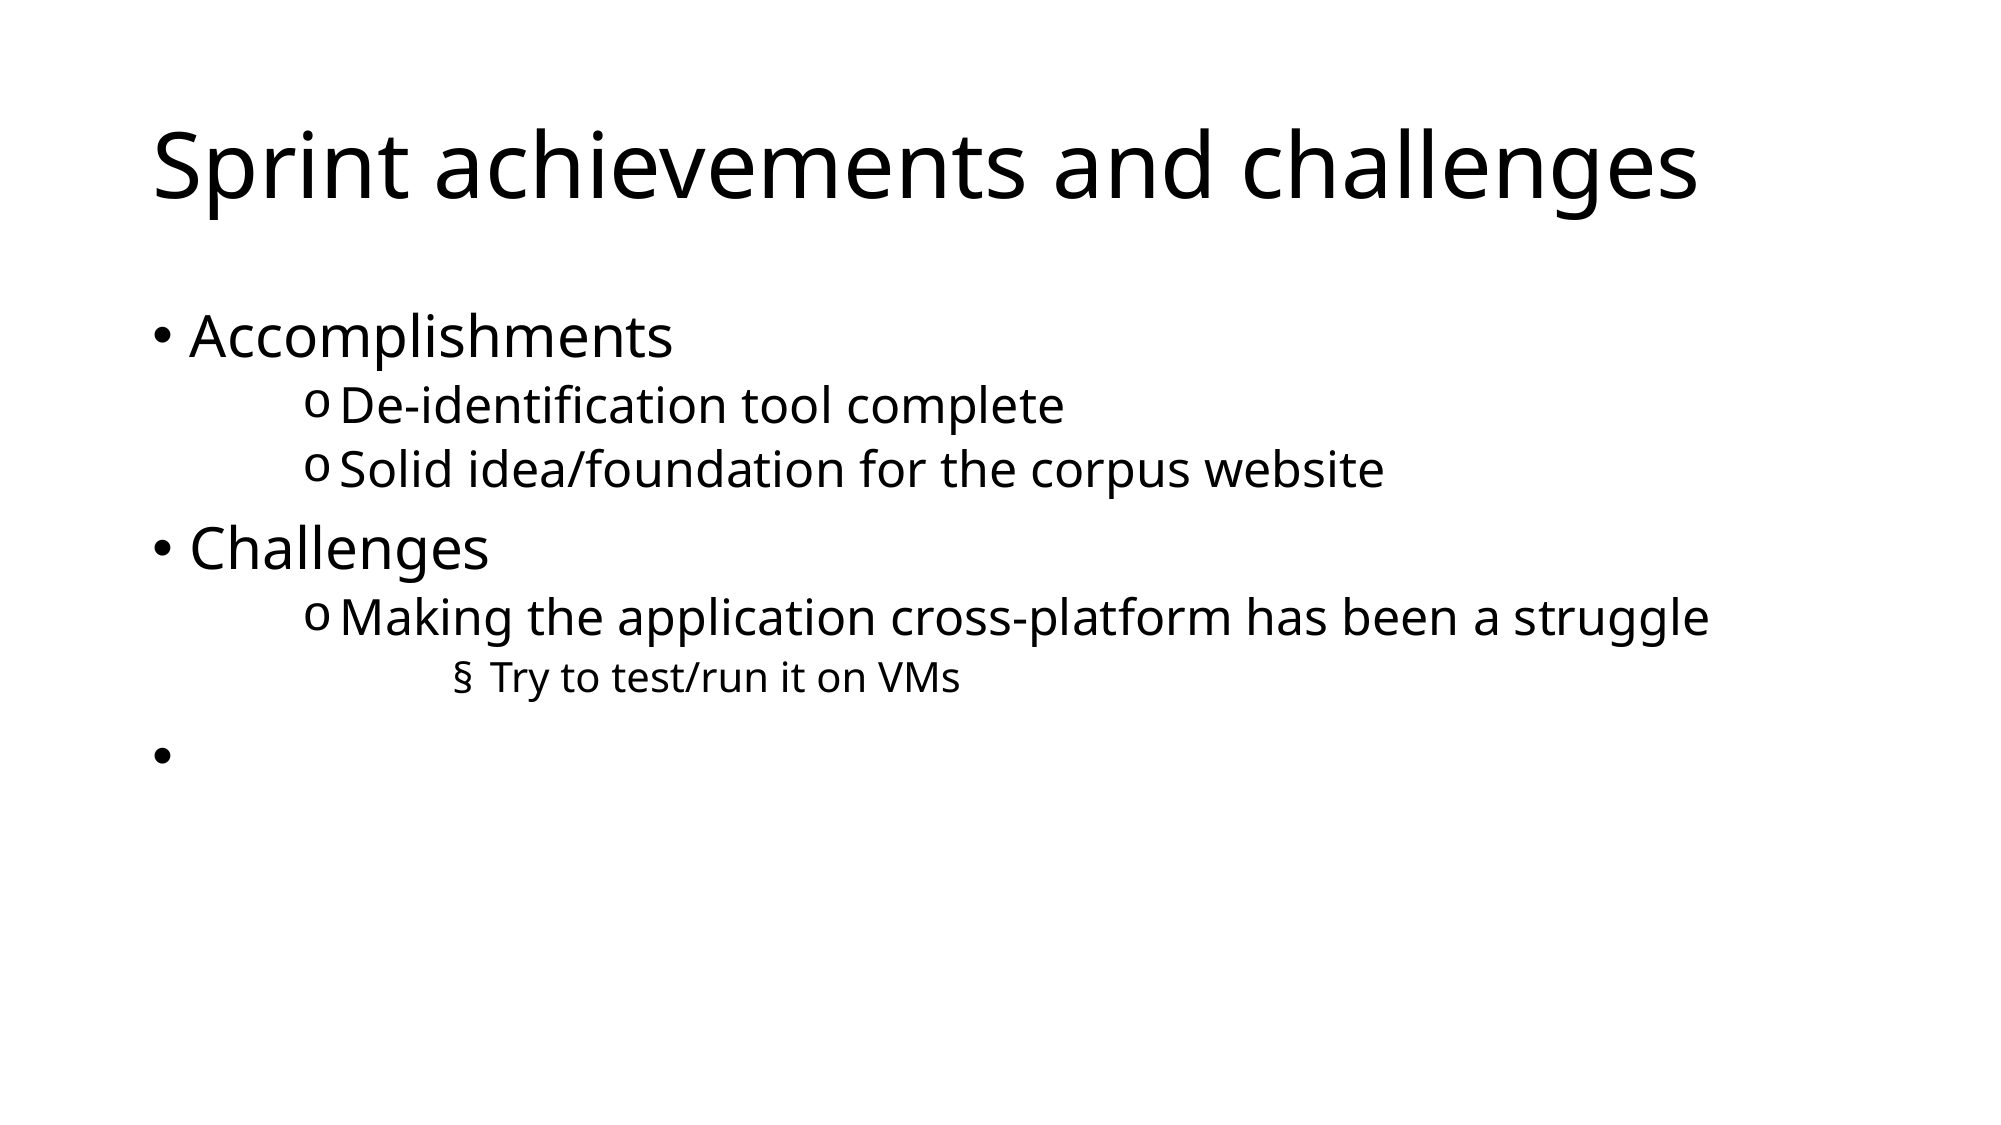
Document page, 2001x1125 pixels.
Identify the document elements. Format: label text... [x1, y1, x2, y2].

title Sprint achievements and challenges [137, 59, 1863, 278]
list Accomplishments De-identification tool complete Solid idea/foundation for the corpus website Challenges Making the application cross-platform has been a struggle Try to test/run it on VMs [137, 299, 1863, 1014]
